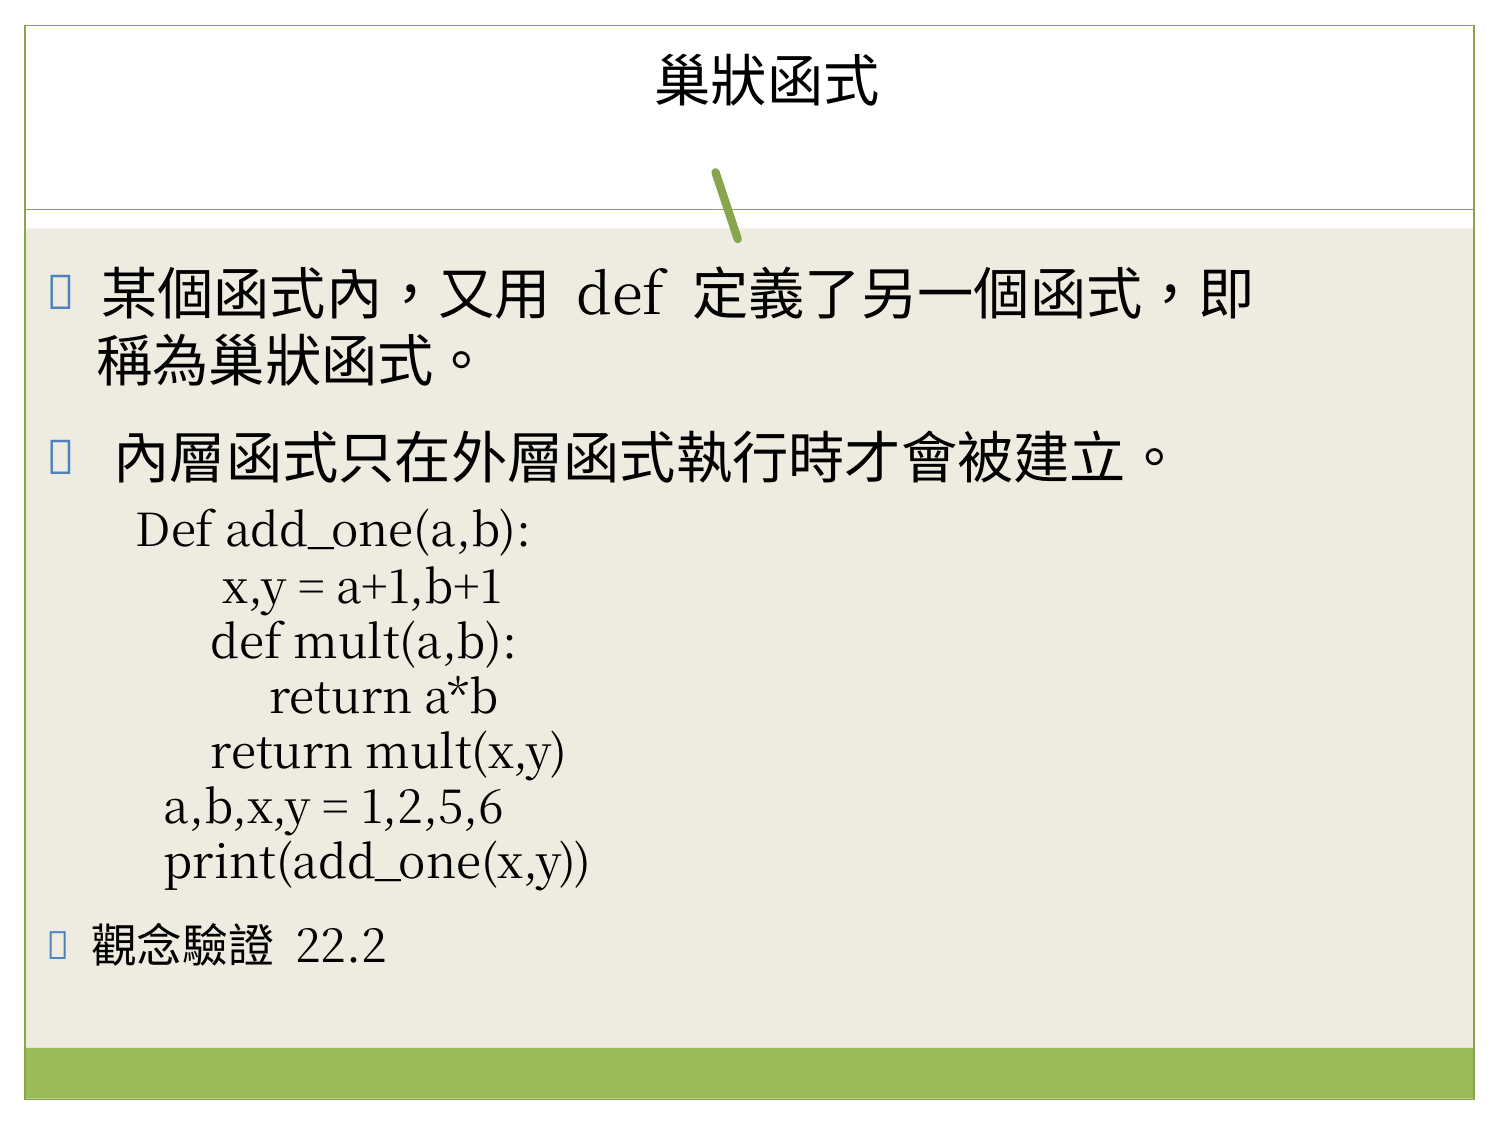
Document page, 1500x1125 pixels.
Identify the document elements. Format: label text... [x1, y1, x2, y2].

title 巢狀函式 [49, 37, 1450, 162]
list 某個函式內，又用 def 定義了另一個函式，即 稱為巢狀函式。 內層函式只在外層函式執行時才會被建立。 Def add_one(a,b): x,y = a+1,b+1 def mult(a,b): return a*b return mult(x,y) a,b,x,y = 1,2,5,6 print(add_one(x,y)) 觀念驗證 22.2 [31, 250, 1427, 1001]
